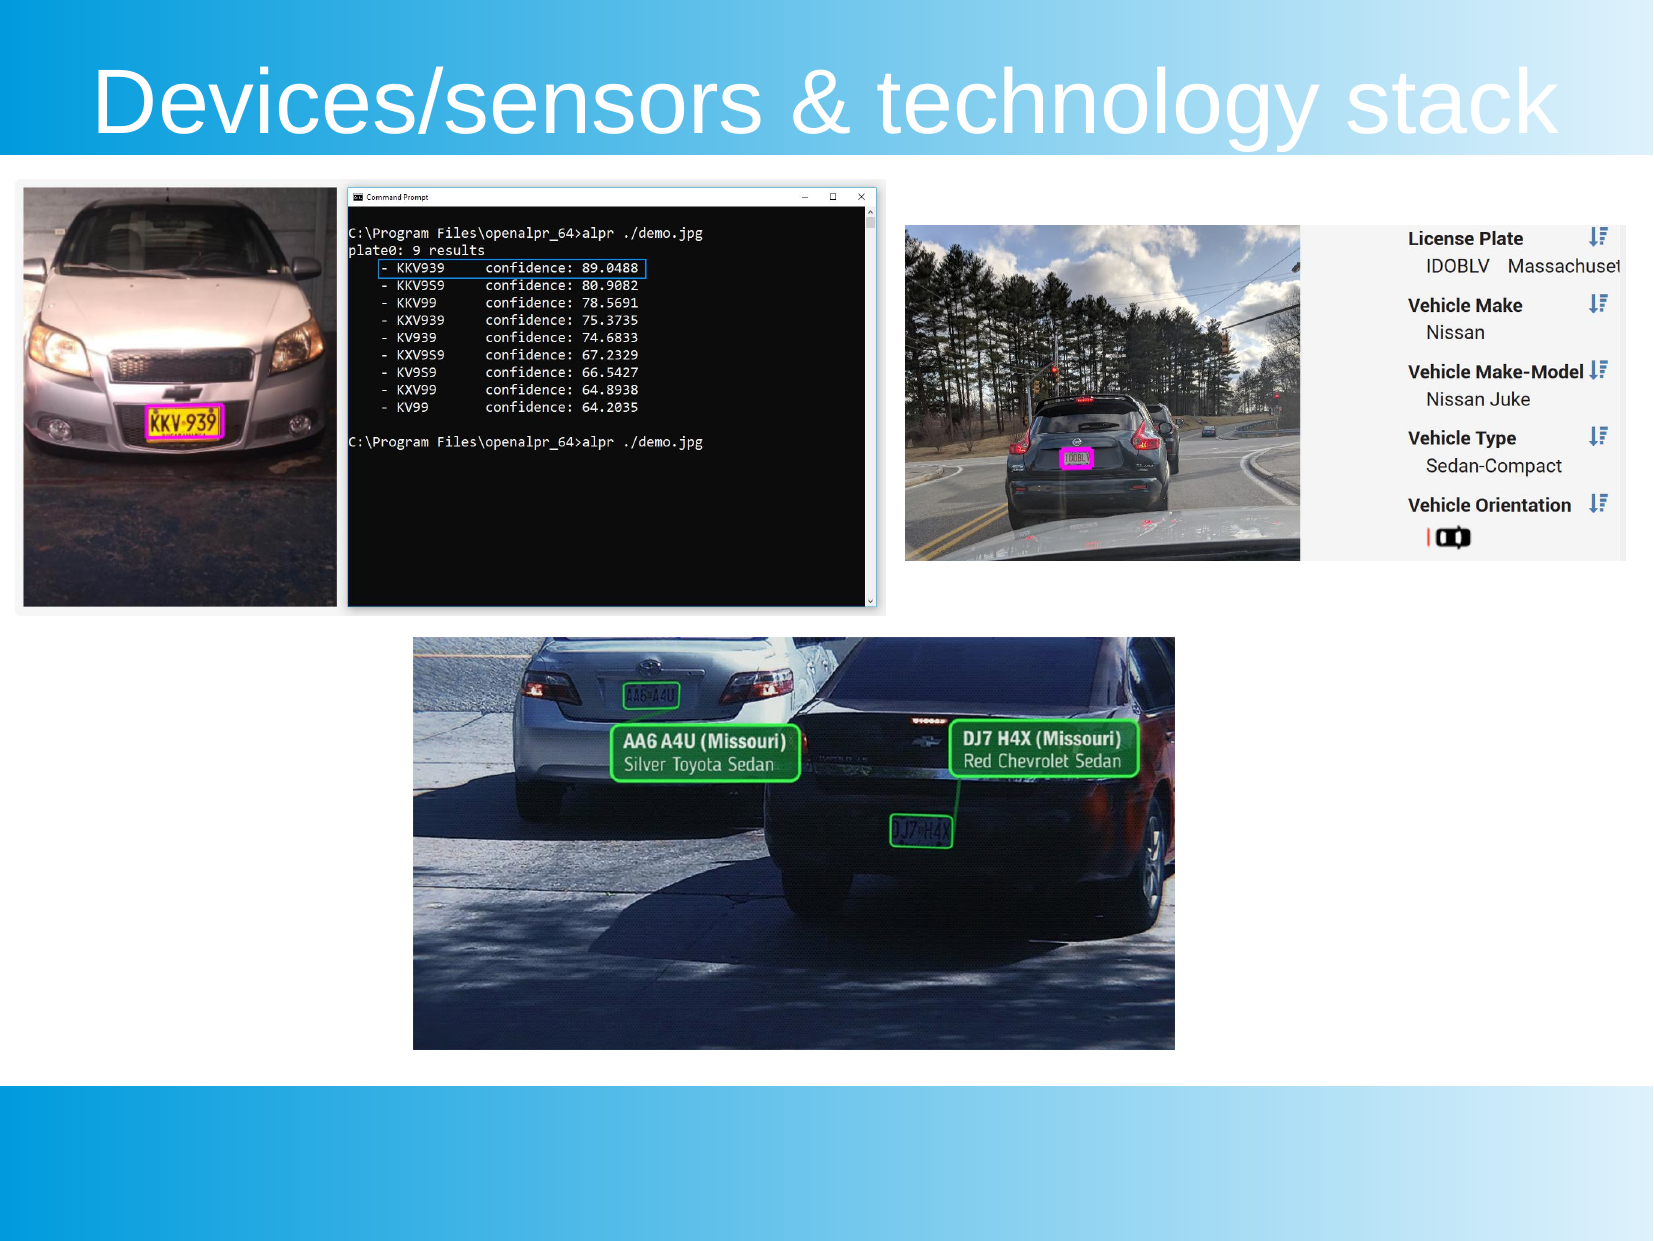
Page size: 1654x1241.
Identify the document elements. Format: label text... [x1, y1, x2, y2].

picture [15, 179, 886, 616]
title Devices/sensors & technology stack [82, 49, 1571, 155]
picture [413, 637, 1175, 1051]
picture [905, 225, 1626, 561]
